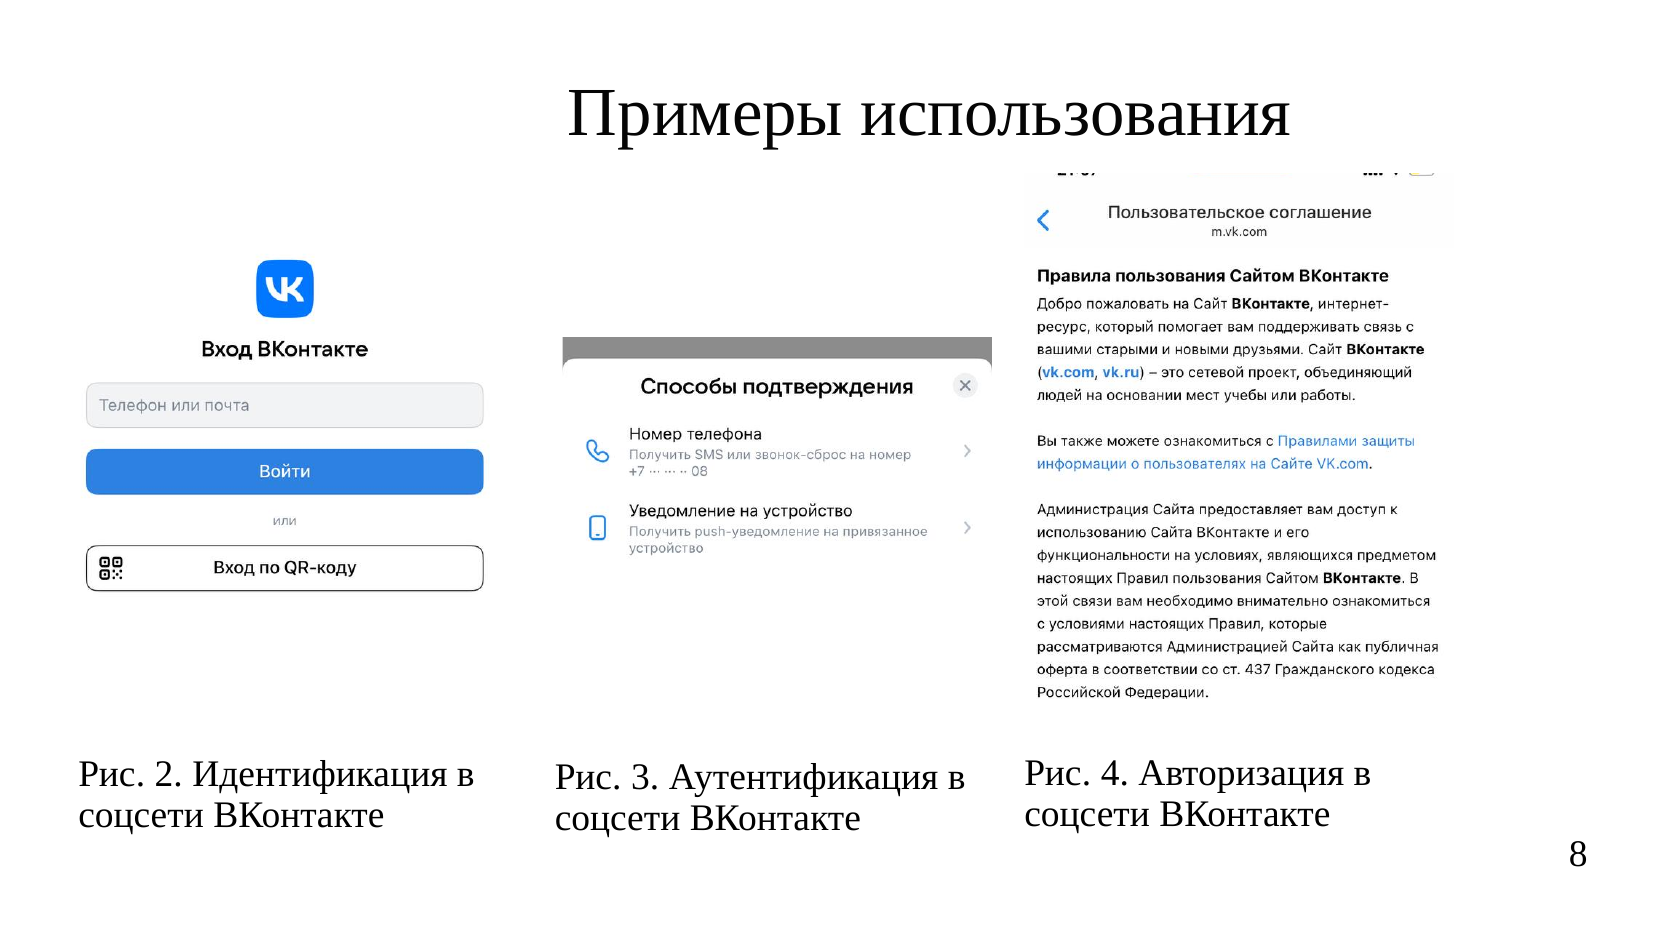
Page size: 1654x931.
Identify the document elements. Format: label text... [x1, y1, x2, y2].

picture [1024, 173, 1454, 699]
title Примеры использования [265, 35, 1595, 189]
text_box 8 [975, 825, 1603, 881]
picture [562, 337, 992, 582]
picture [69, 226, 500, 639]
text_box Рис. 4. Авторизация в соцсети ВКонтакте [1009, 723, 1498, 825]
text_box Рис. 3. Аутентификация в соцсети ВКонтакте [539, 727, 1009, 868]
text_box Рис. 2. Идентификация в соцсети ВКонтакте [63, 724, 551, 864]
